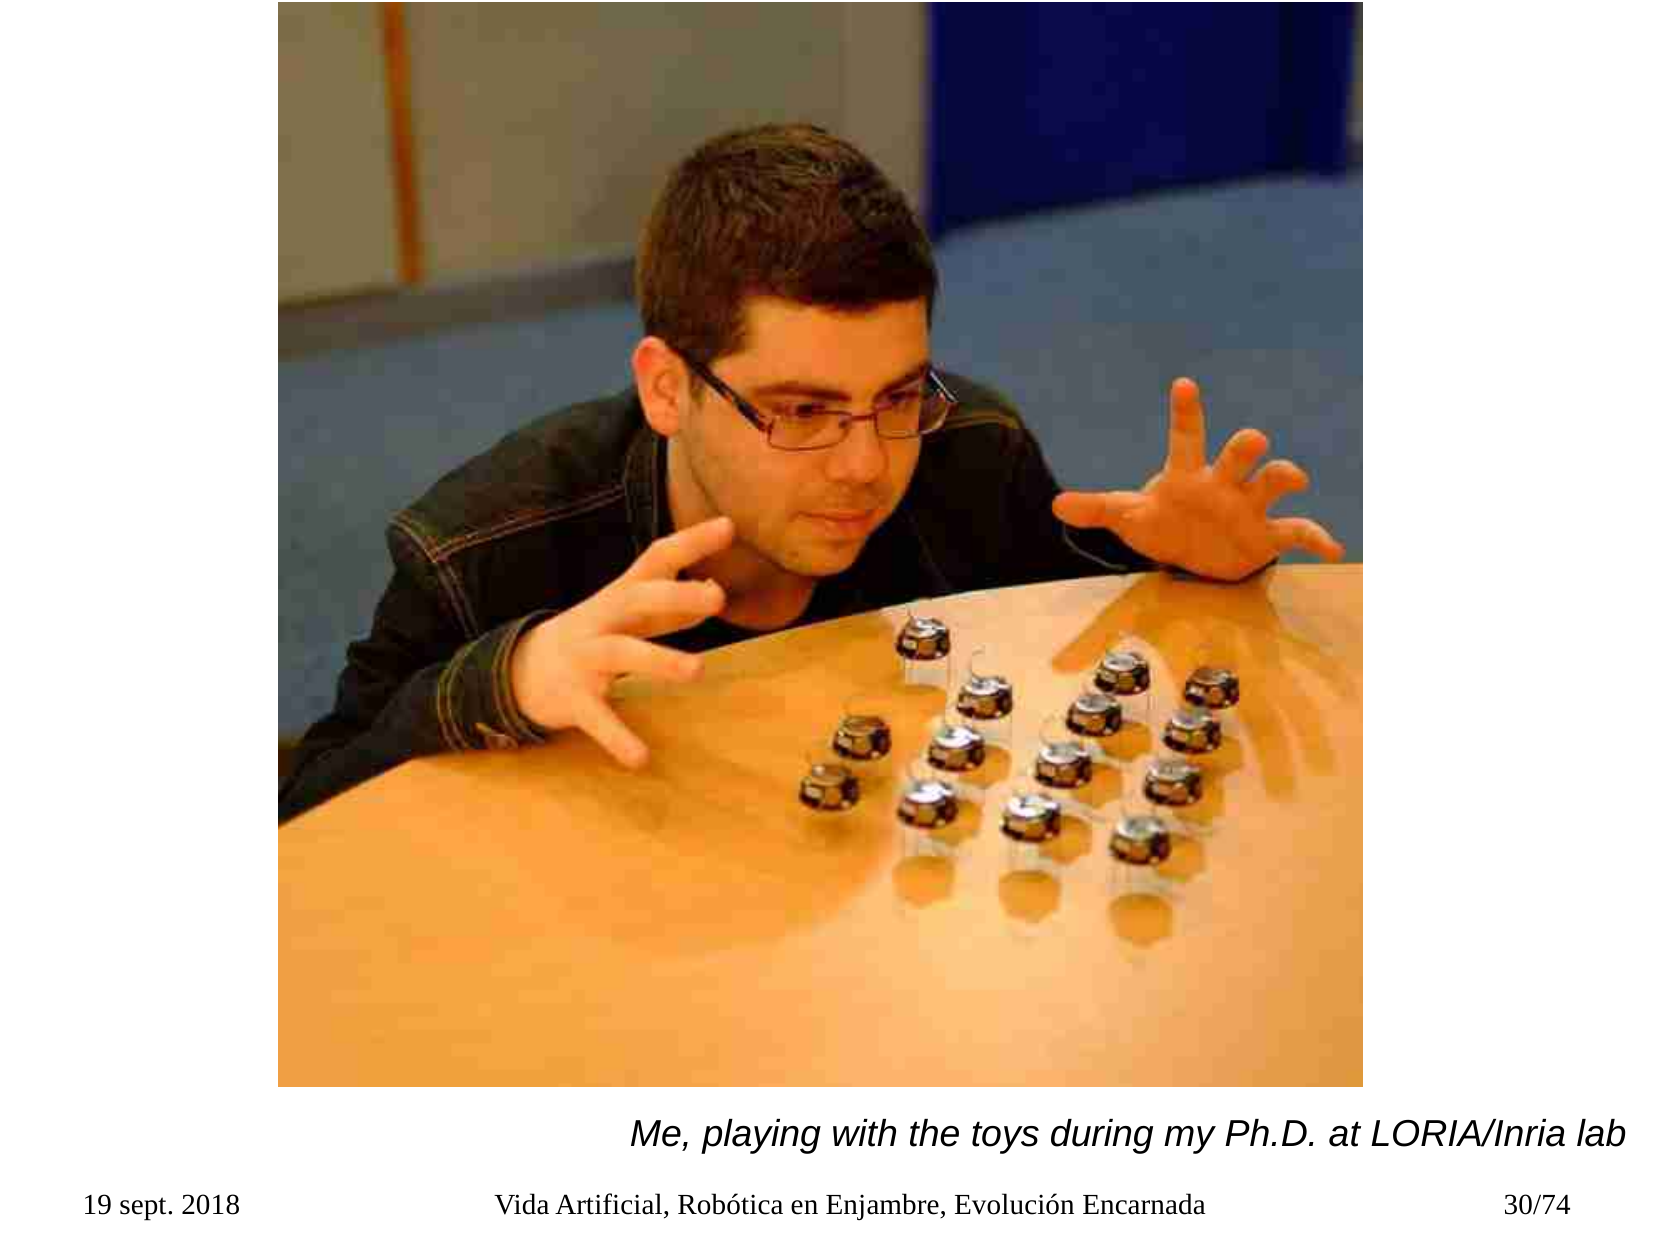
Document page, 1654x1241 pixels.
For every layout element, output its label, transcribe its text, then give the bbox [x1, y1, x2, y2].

picture [278, 2, 1363, 1087]
text_box Me, playing with the toys during my Ph.D. at LORIA/Inria lab [177, 1105, 1642, 1163]
